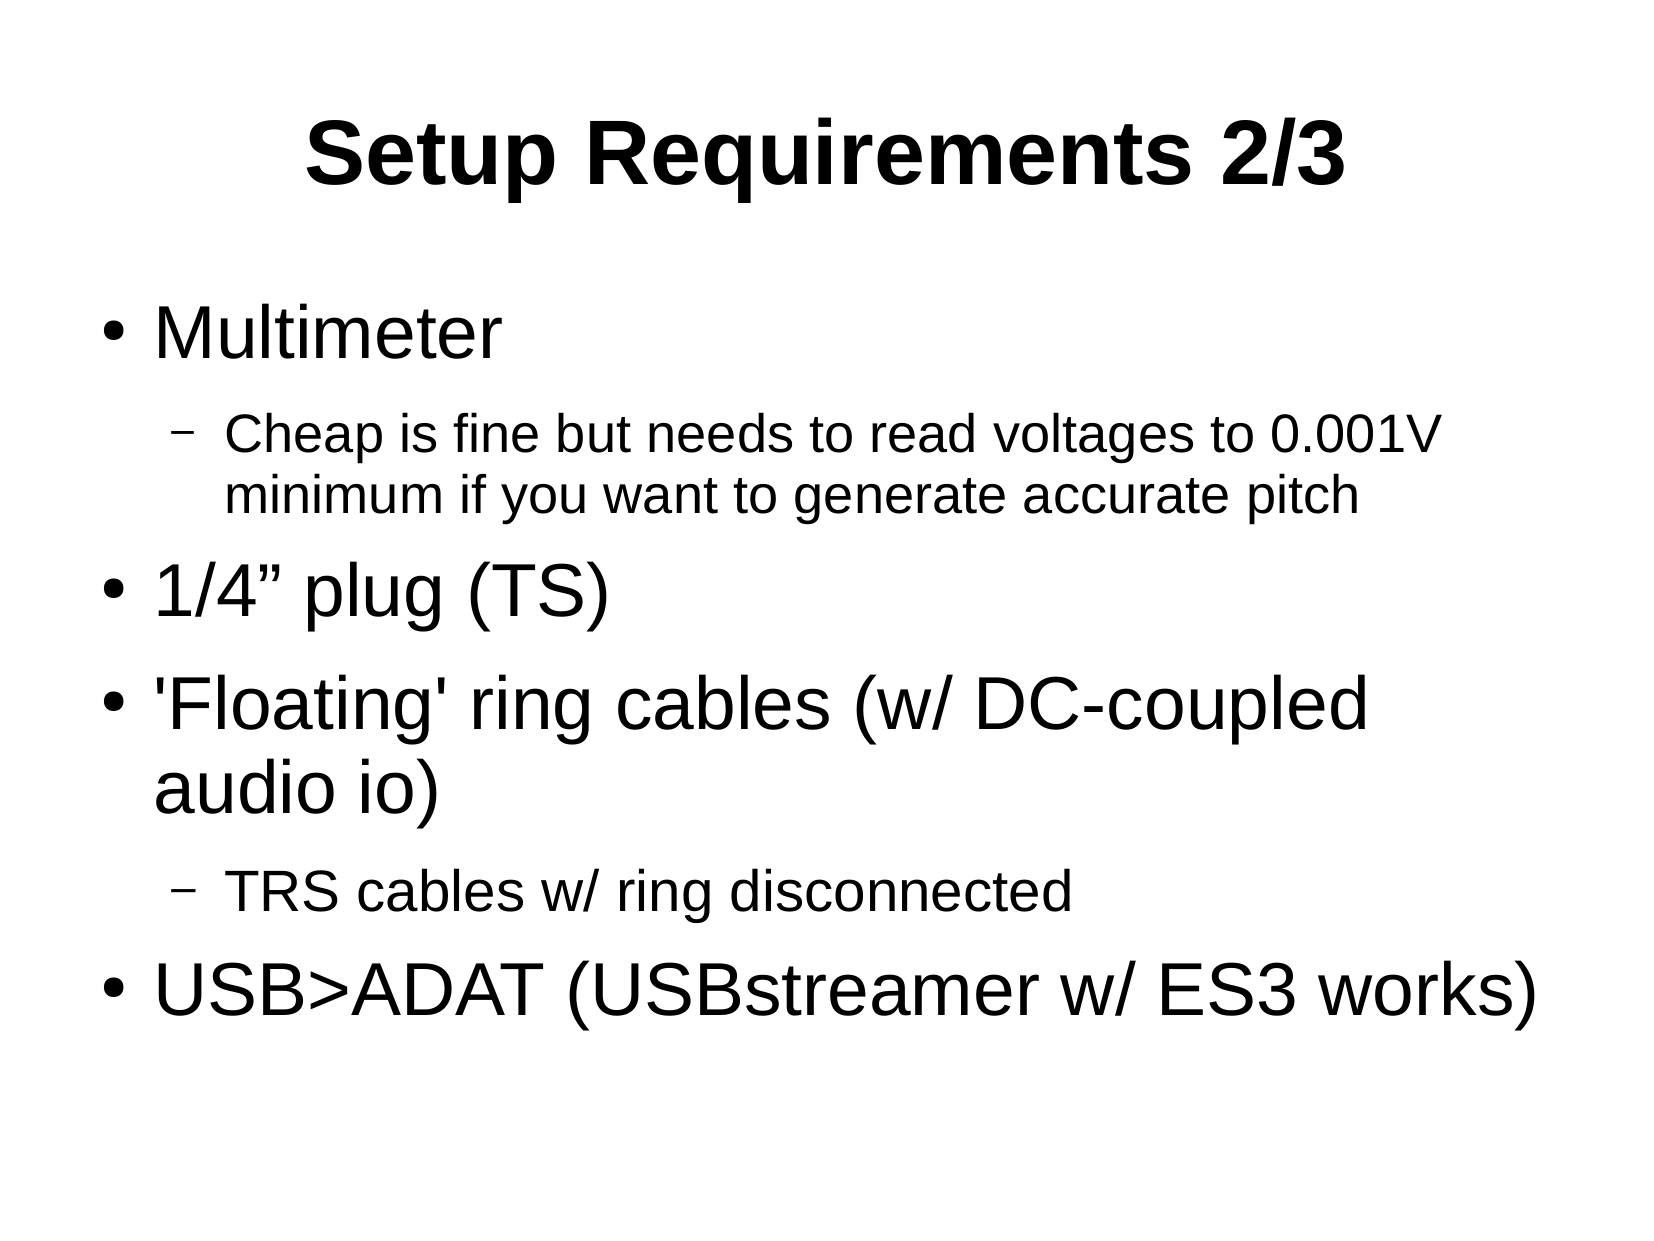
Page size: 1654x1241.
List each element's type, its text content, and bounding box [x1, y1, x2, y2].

list Multimeter Cheap is fine but needs to read voltages to 0.001V minimum if you want to generate accurate pitch 1/4” plug (TS) 'Floating' ring cables (w/ DC-coupled audio io) TRS cables w/ ring disconnected USB>ADAT (USBstreamer w/ ES3 works) [82, 290, 1571, 1109]
title Setup Requirements 2/3 [82, 49, 1571, 257]
